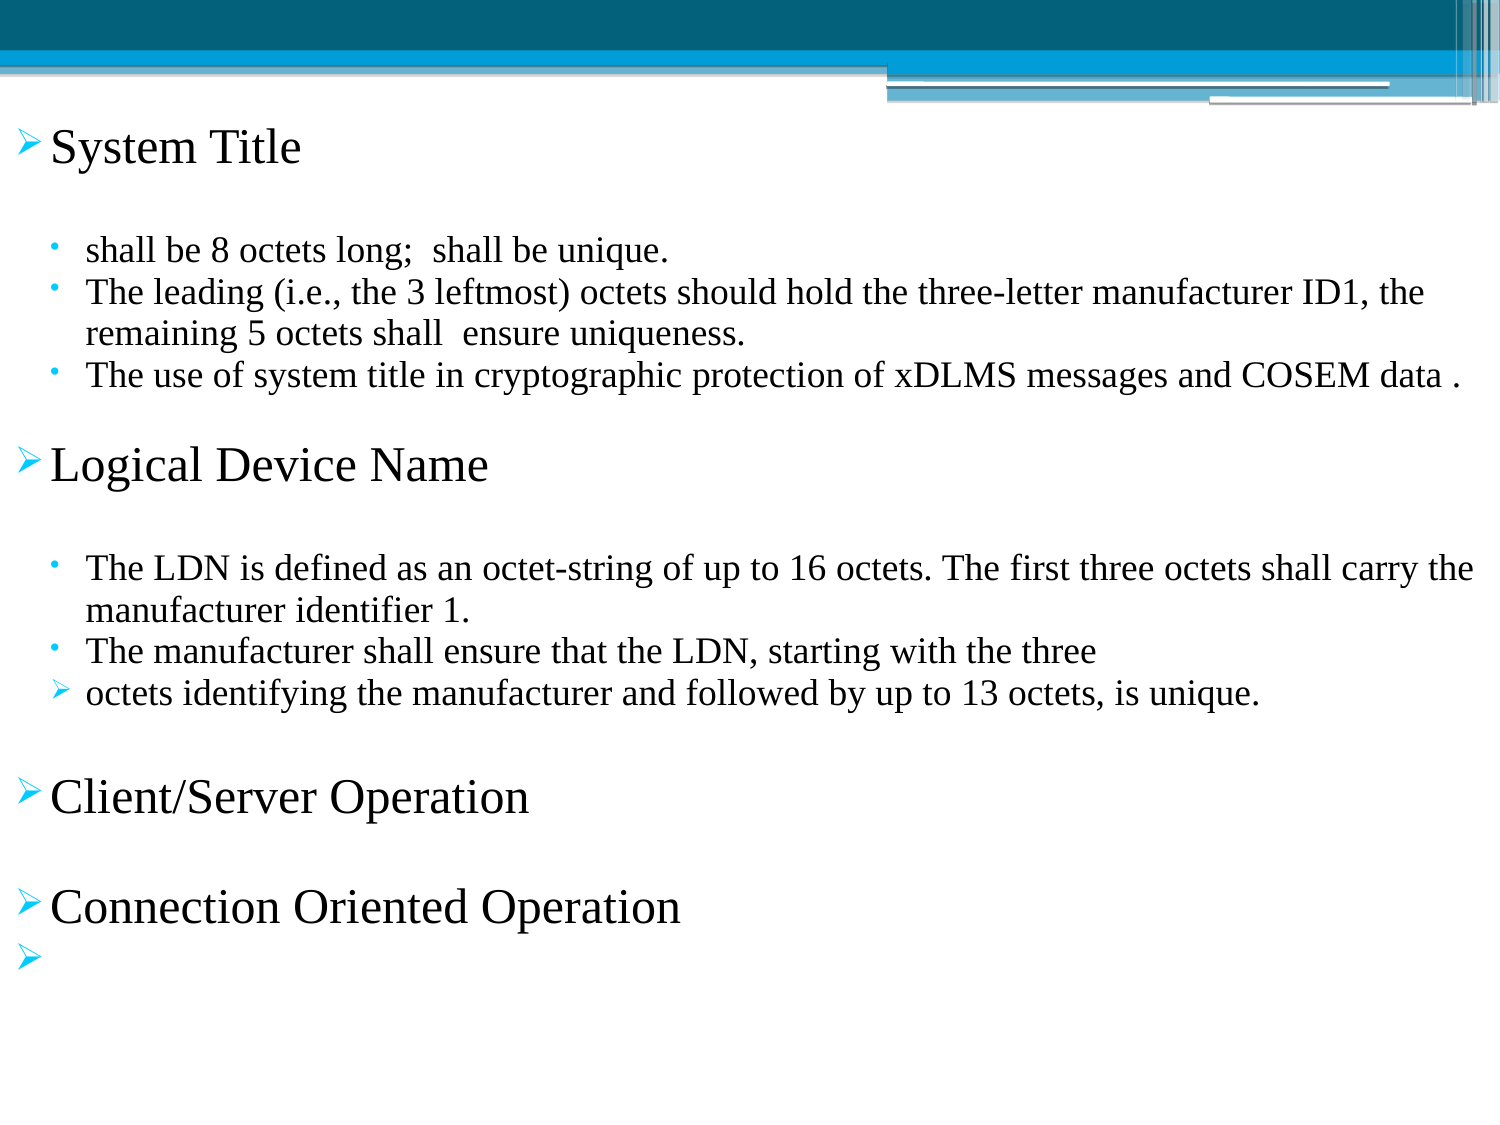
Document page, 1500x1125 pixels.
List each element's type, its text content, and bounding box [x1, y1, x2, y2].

text_box System Title shall be 8 octets long; shall be unique. The leading (i.e., the 3 leftmost) octets should hold the three-letter manufacturer ID1, the remaining 5 octets shall ensure uniqueness. The use of system title in cryptographic protection of xDLMS messages and COSEM data . Logical Device Name The LDN is defined as an octet-string of up to 16 octets. The first three octets shall carry the manufacturer identifier 1. The manufacturer shall ensure that the LDN, starting with the three octets identifying the manufacturer and followed by up to 13 octets, is unique. Client/Server Operation Connection Oriented Operation [0, 111, 1500, 1125]
